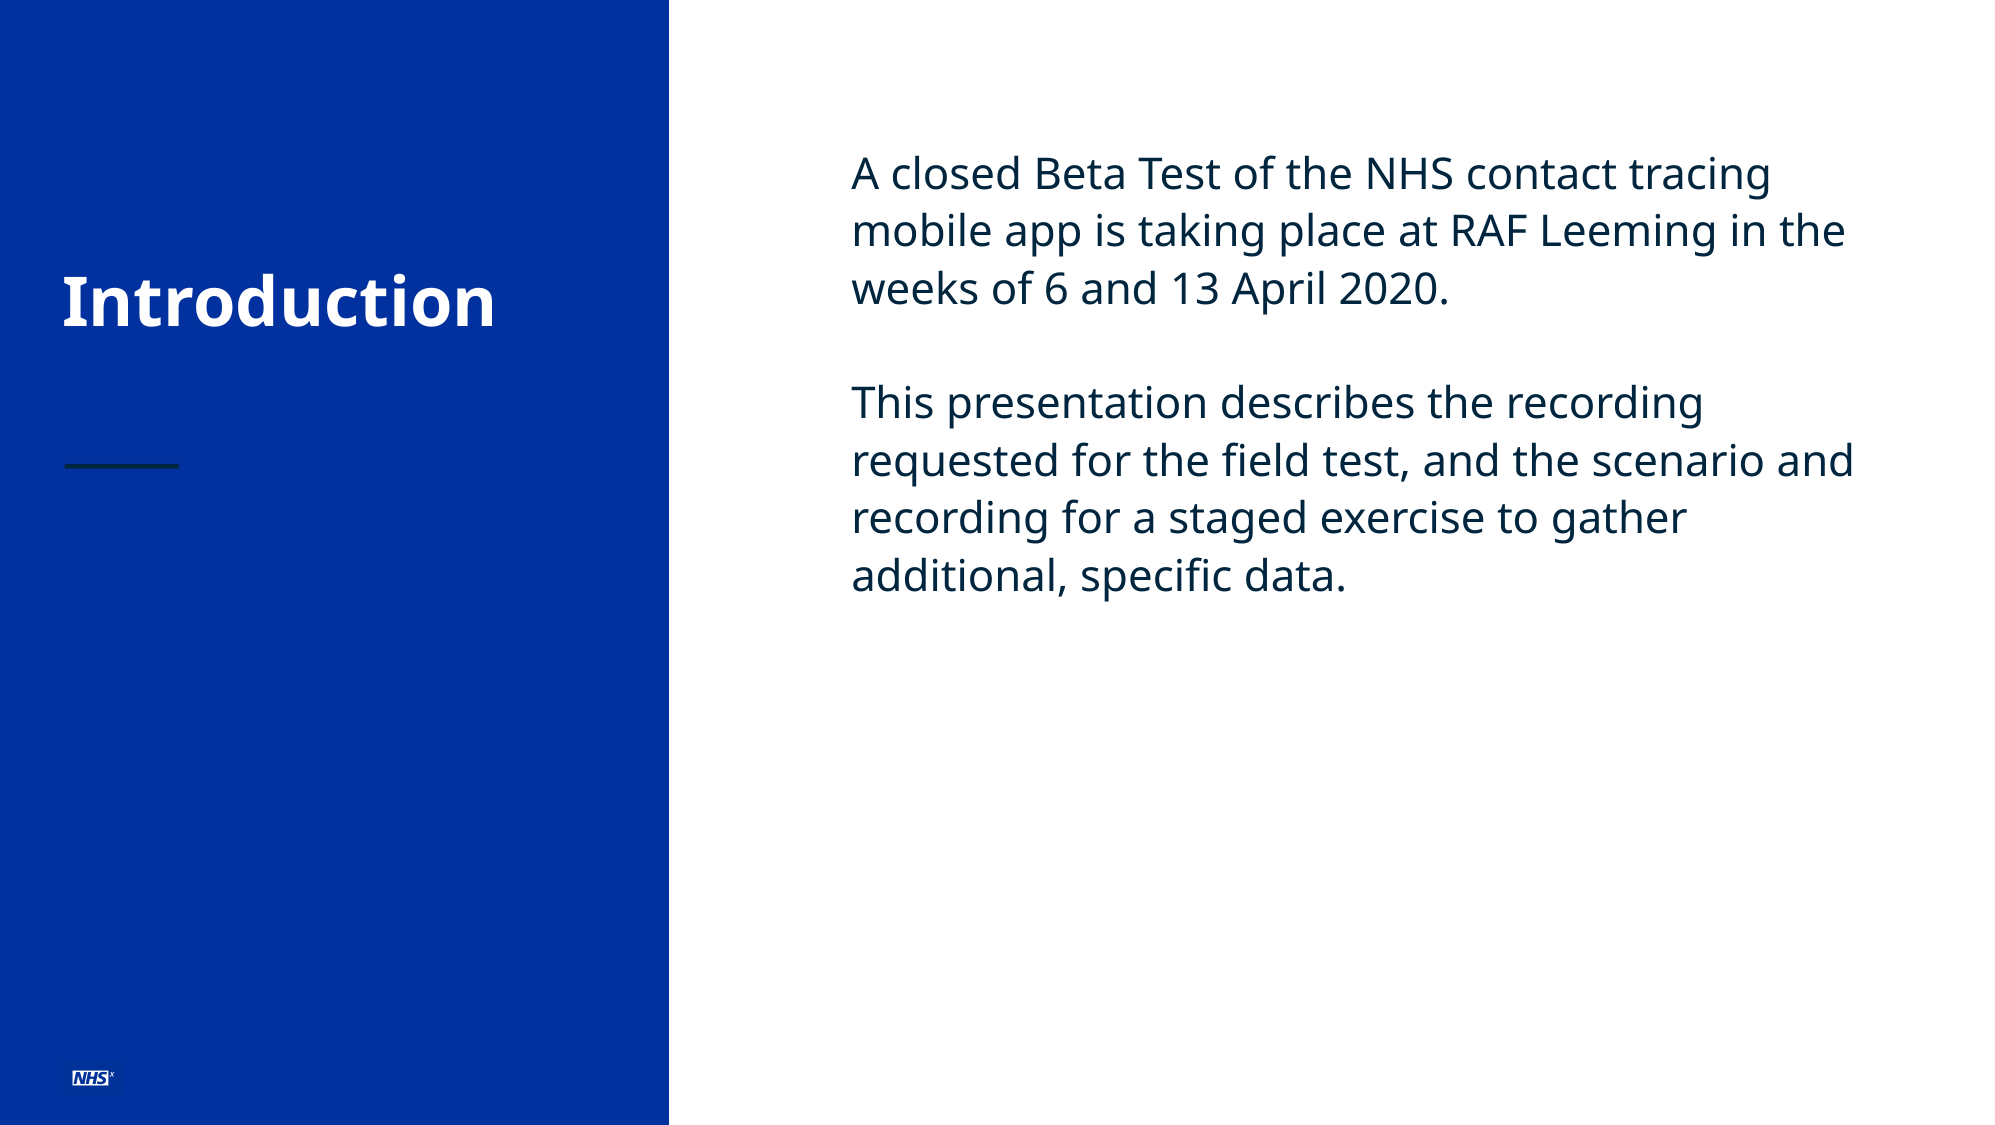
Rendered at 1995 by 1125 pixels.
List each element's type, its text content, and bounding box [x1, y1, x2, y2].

picture [62, 1061, 125, 1095]
list A closed Beta Test of the NHS contact tracing mobile app is taking place at RAF Leeming in the weeks of 6 and 13 April 2020. This presentation describes the recording requested for the field test, and the scenario and recording for a staged exercise to gather additional, specific data. [831, 120, 1933, 1022]
title Introduction [42, 120, 643, 443]
